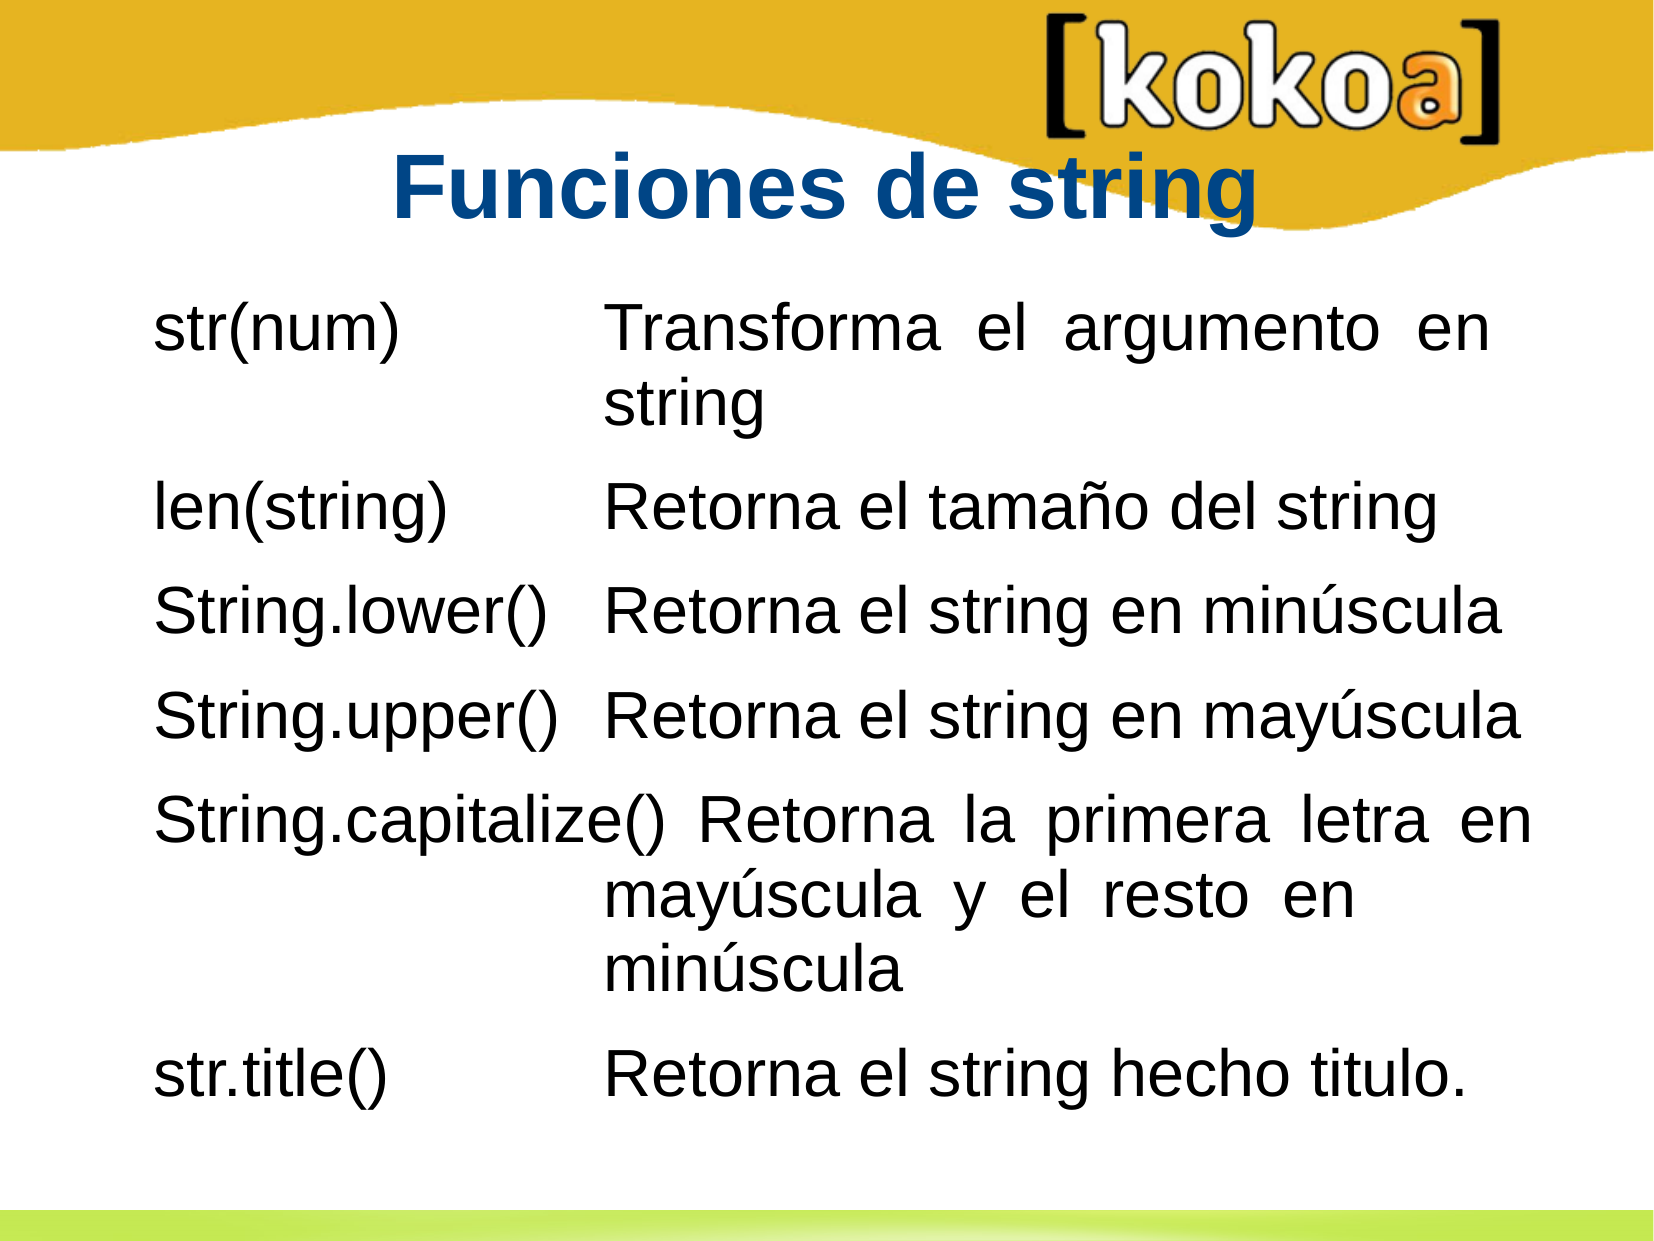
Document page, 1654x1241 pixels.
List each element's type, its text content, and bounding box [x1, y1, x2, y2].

title Funciones de string [82, 83, 1571, 290]
list str(num) Transforma el argumento en string len(string) Retorna el tamaño del string String.lower() Retorna el string en minúscula String.upper() Retorna el string en mayúscula String.capitalize() Retorna la primera letra en mayúscula y el resto en minúscula str.title() Retorna el string hecho titulo. [82, 290, 1571, 1111]
picture [0, 0, 1654, 488]
picture [0, 1210, 1654, 1241]
